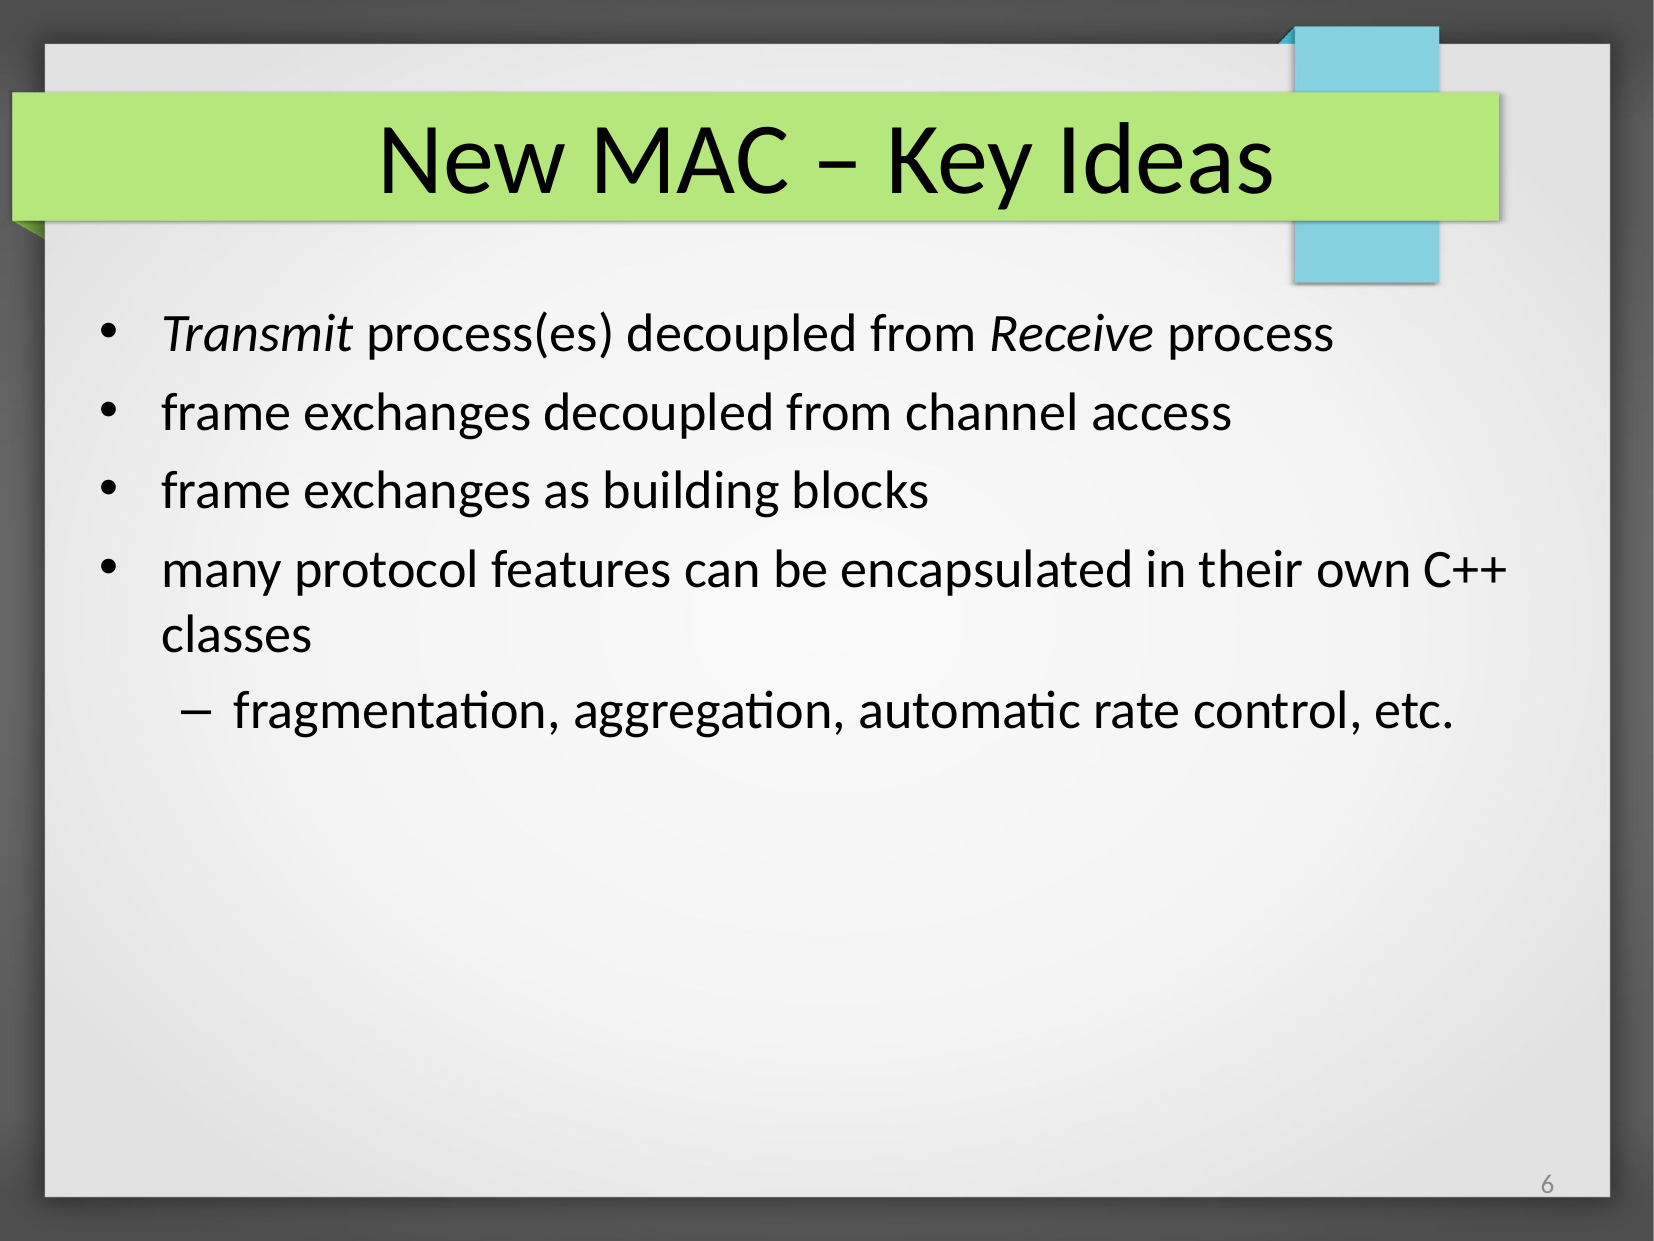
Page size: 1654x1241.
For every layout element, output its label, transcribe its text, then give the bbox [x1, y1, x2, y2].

list Transmit process(es) decoupled from Receive process frame exchanges decoupled from channel access frame exchanges as building blocks many protocol features can be encapsulated in their own C++ classes fragmentation, aggregation, automatic rate control, etc. [82, 289, 1571, 1108]
title New MAC – Key Ideas [82, 49, 1571, 257]
picture [0, 0, 1654, 1241]
slide_number <number> [1185, 1149, 1571, 1216]
